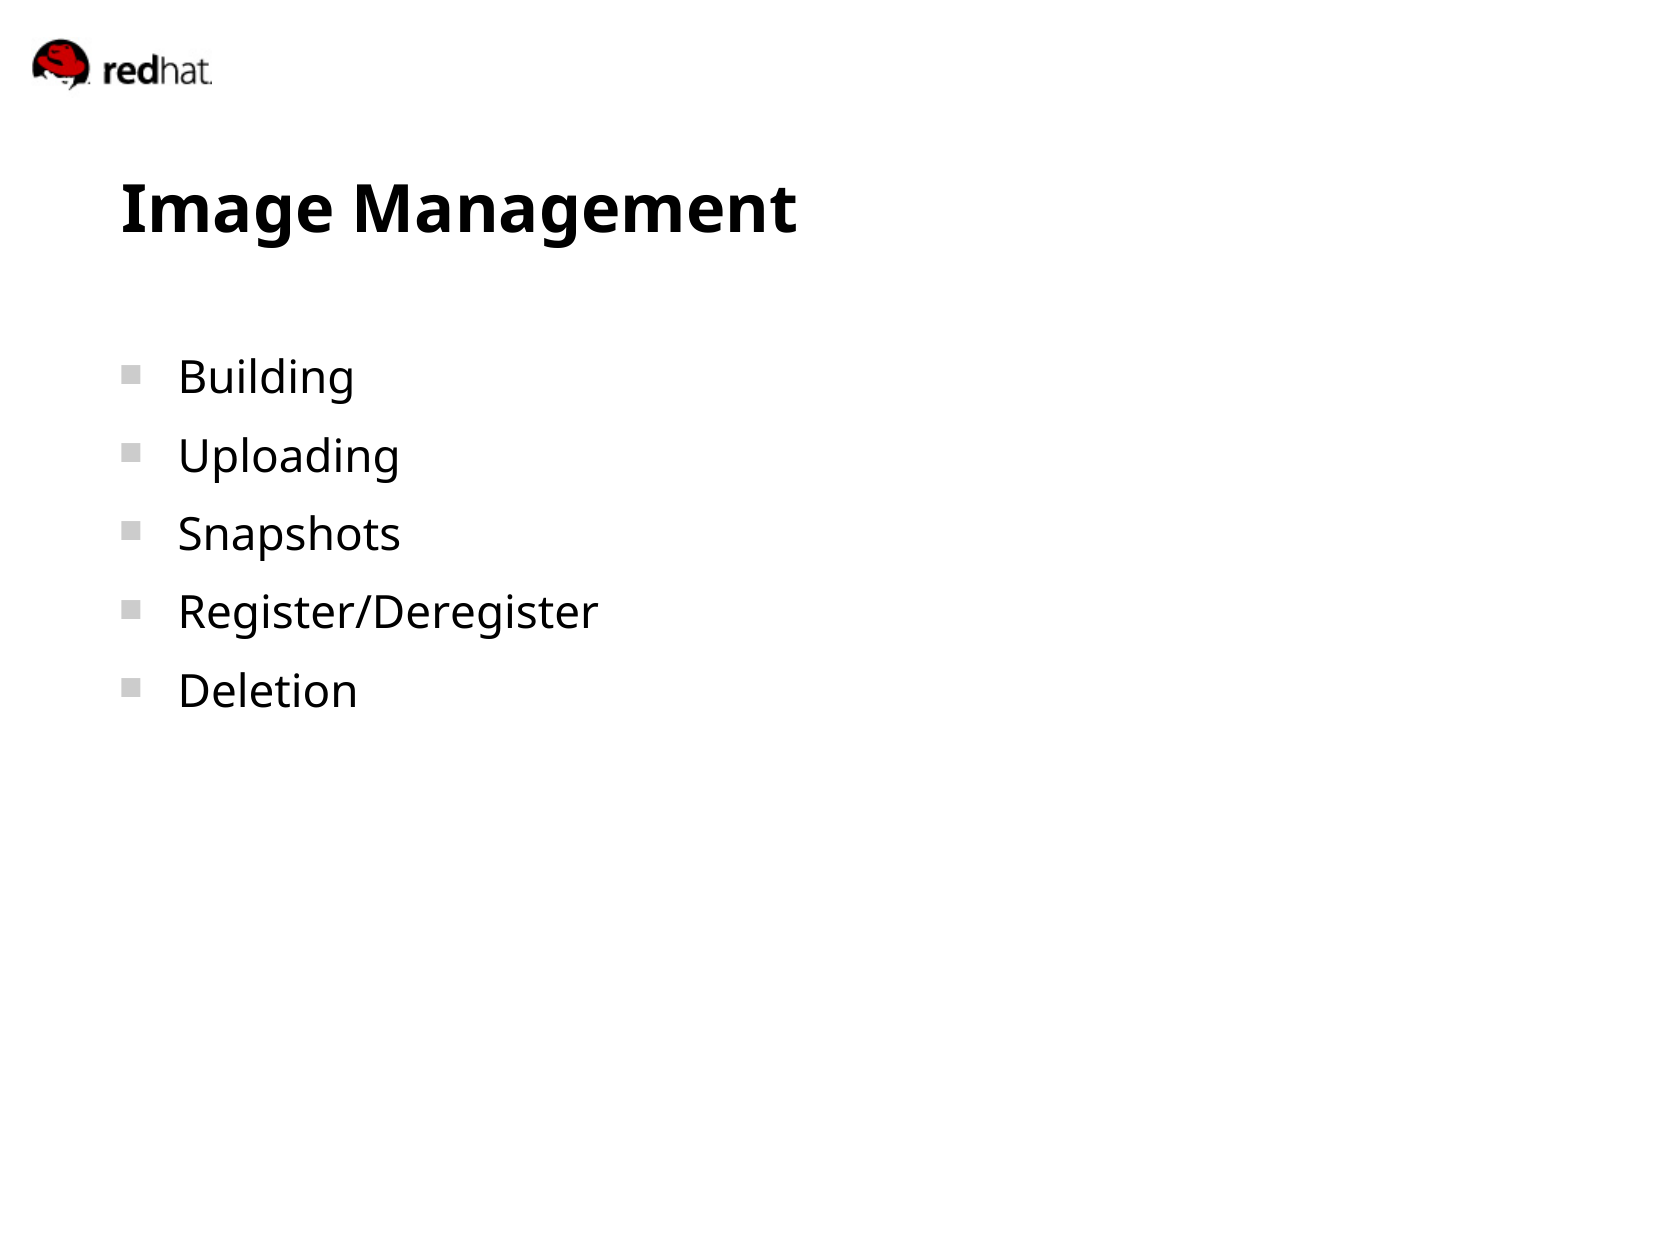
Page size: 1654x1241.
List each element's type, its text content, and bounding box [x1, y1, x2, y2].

picture [31, 37, 212, 98]
list Building Uploading Snapshots Register/Deregister Deletion [121, 344, 1534, 1127]
title Image Management [121, 102, 1534, 310]
